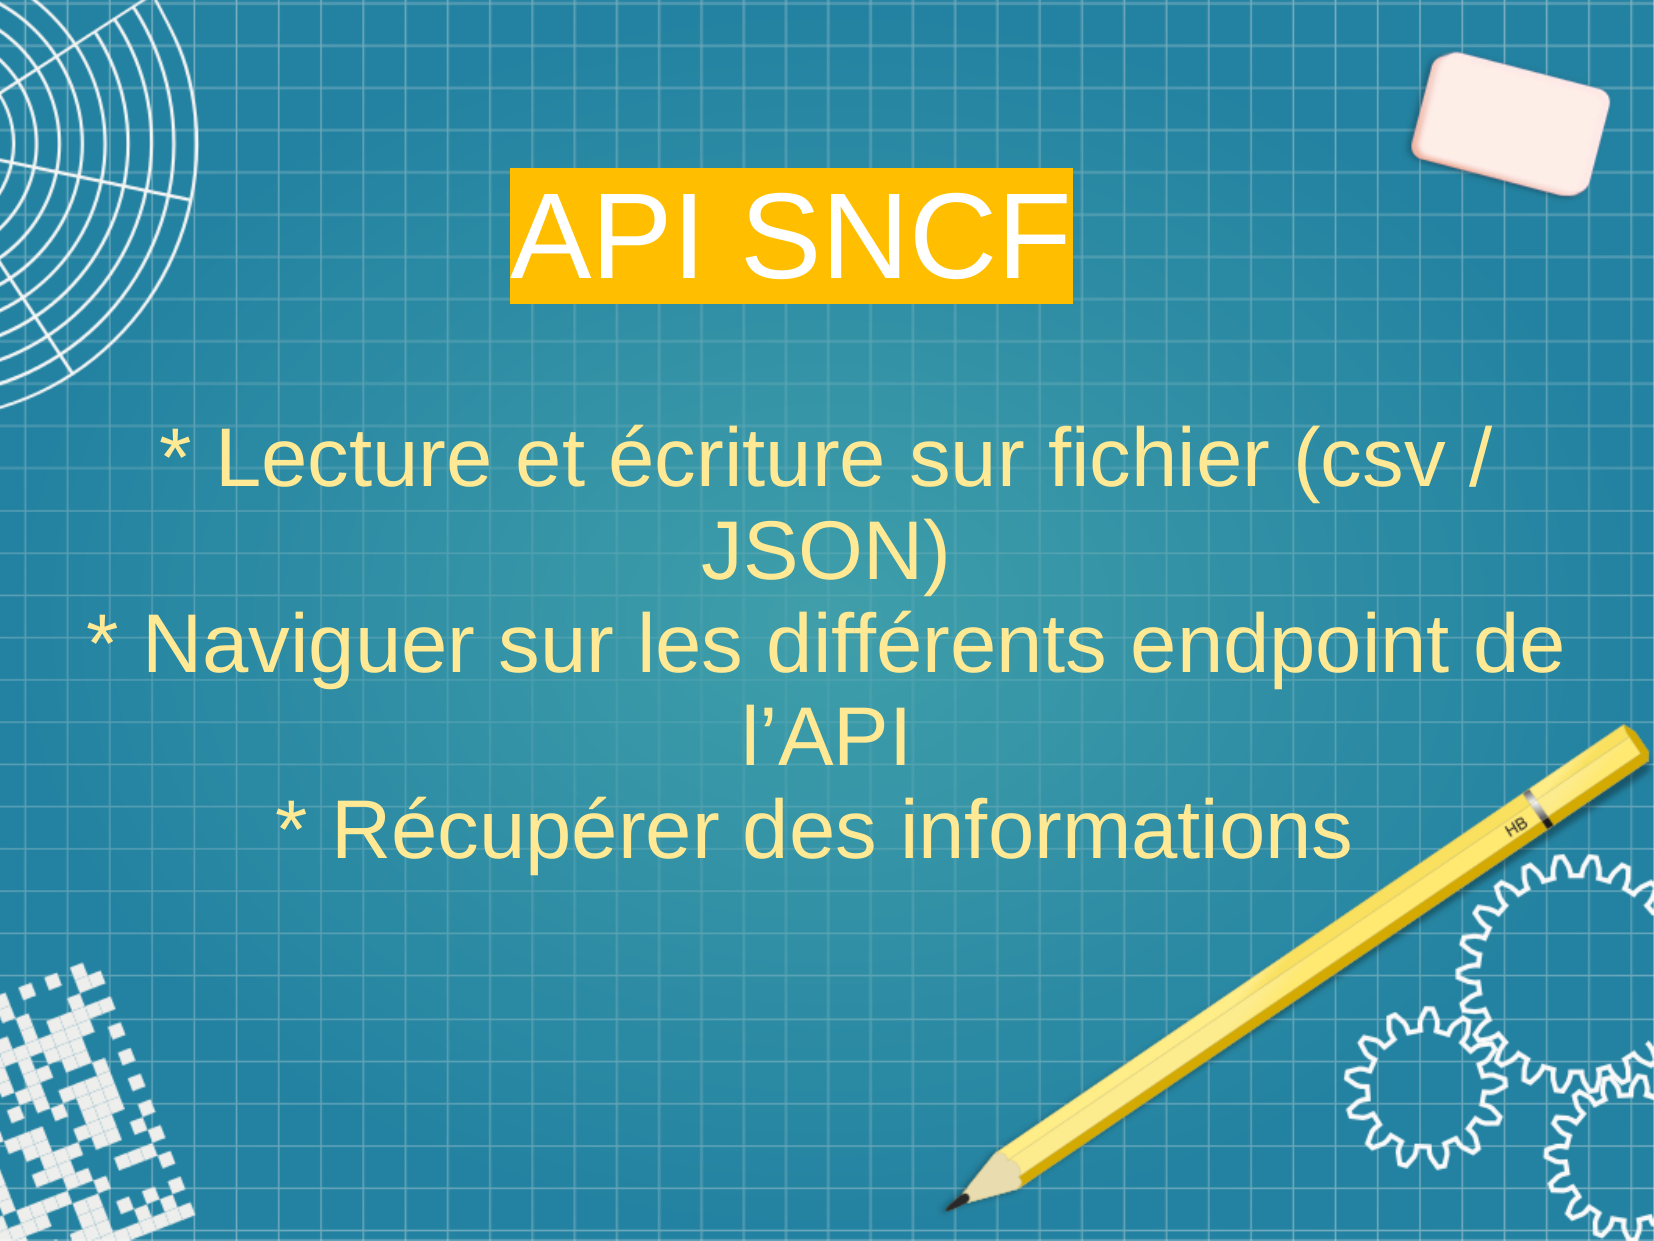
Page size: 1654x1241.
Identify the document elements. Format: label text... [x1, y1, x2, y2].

title API SNCF [47, 94, 1536, 378]
subtitle * Lecture et écriture sur fichier (csv / JSON) * Naviguer sur les différents endpoint de l’API * Récupérer des informations [82, 342, 1571, 945]
picture [0, 0, 1654, 1241]
